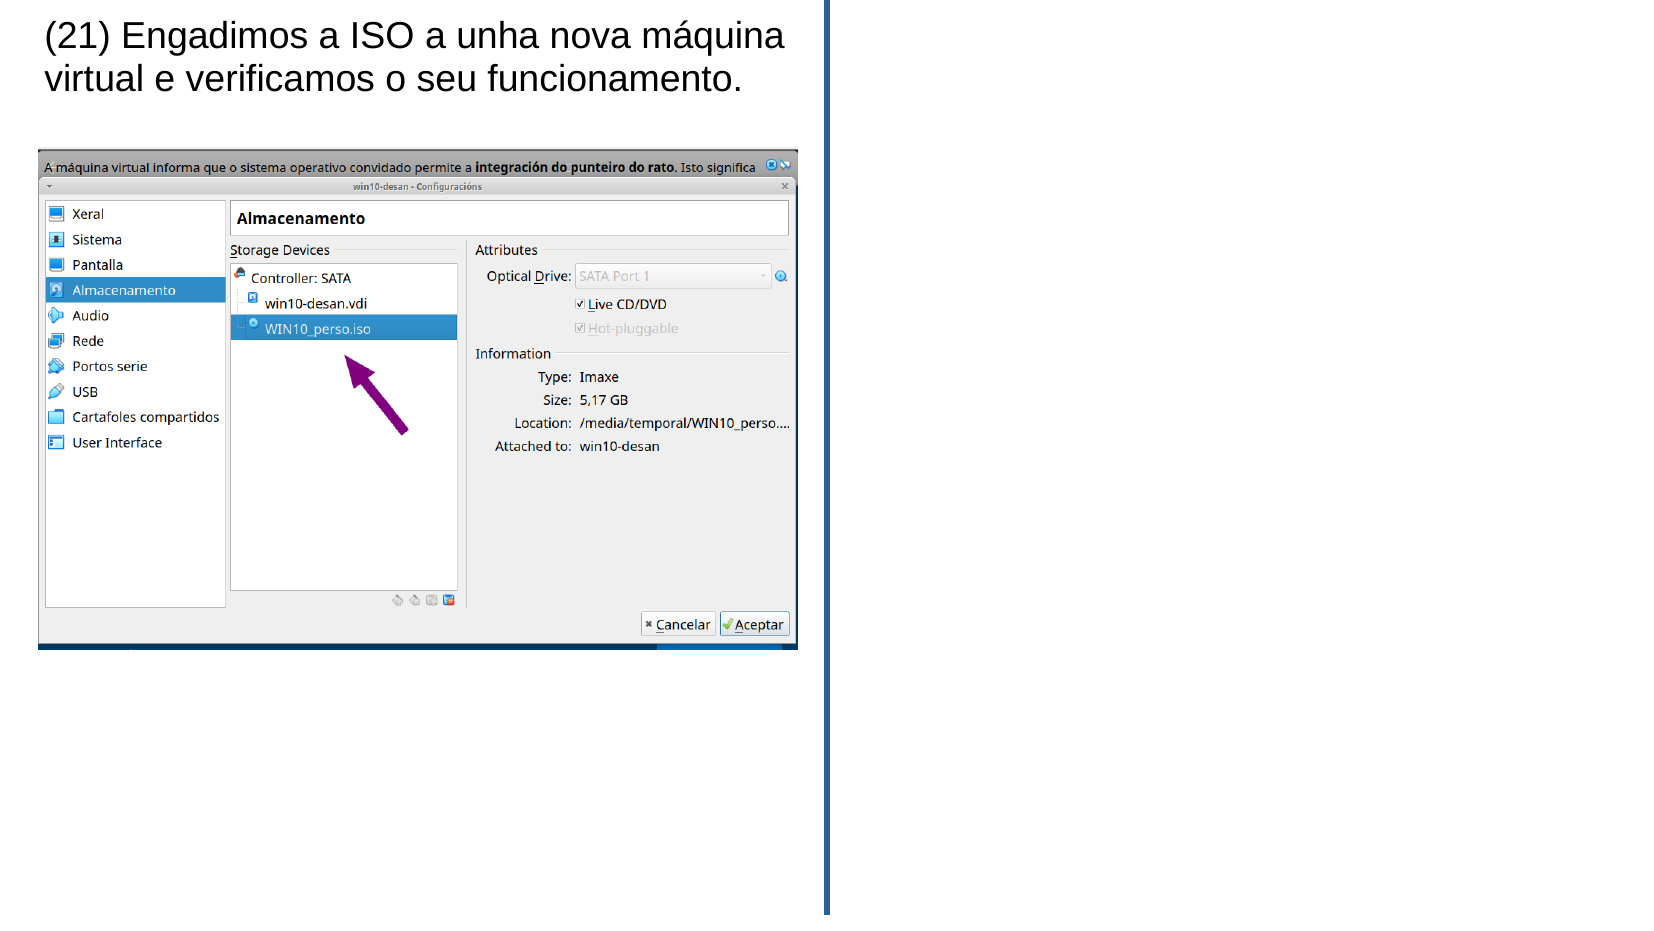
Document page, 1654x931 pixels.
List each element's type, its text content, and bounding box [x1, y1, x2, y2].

picture [38, 147, 798, 650]
text_box (21) Engadimos a ISO a unha nova máquina virtual e verificamos o seu funcionamento. [29, 7, 827, 119]
